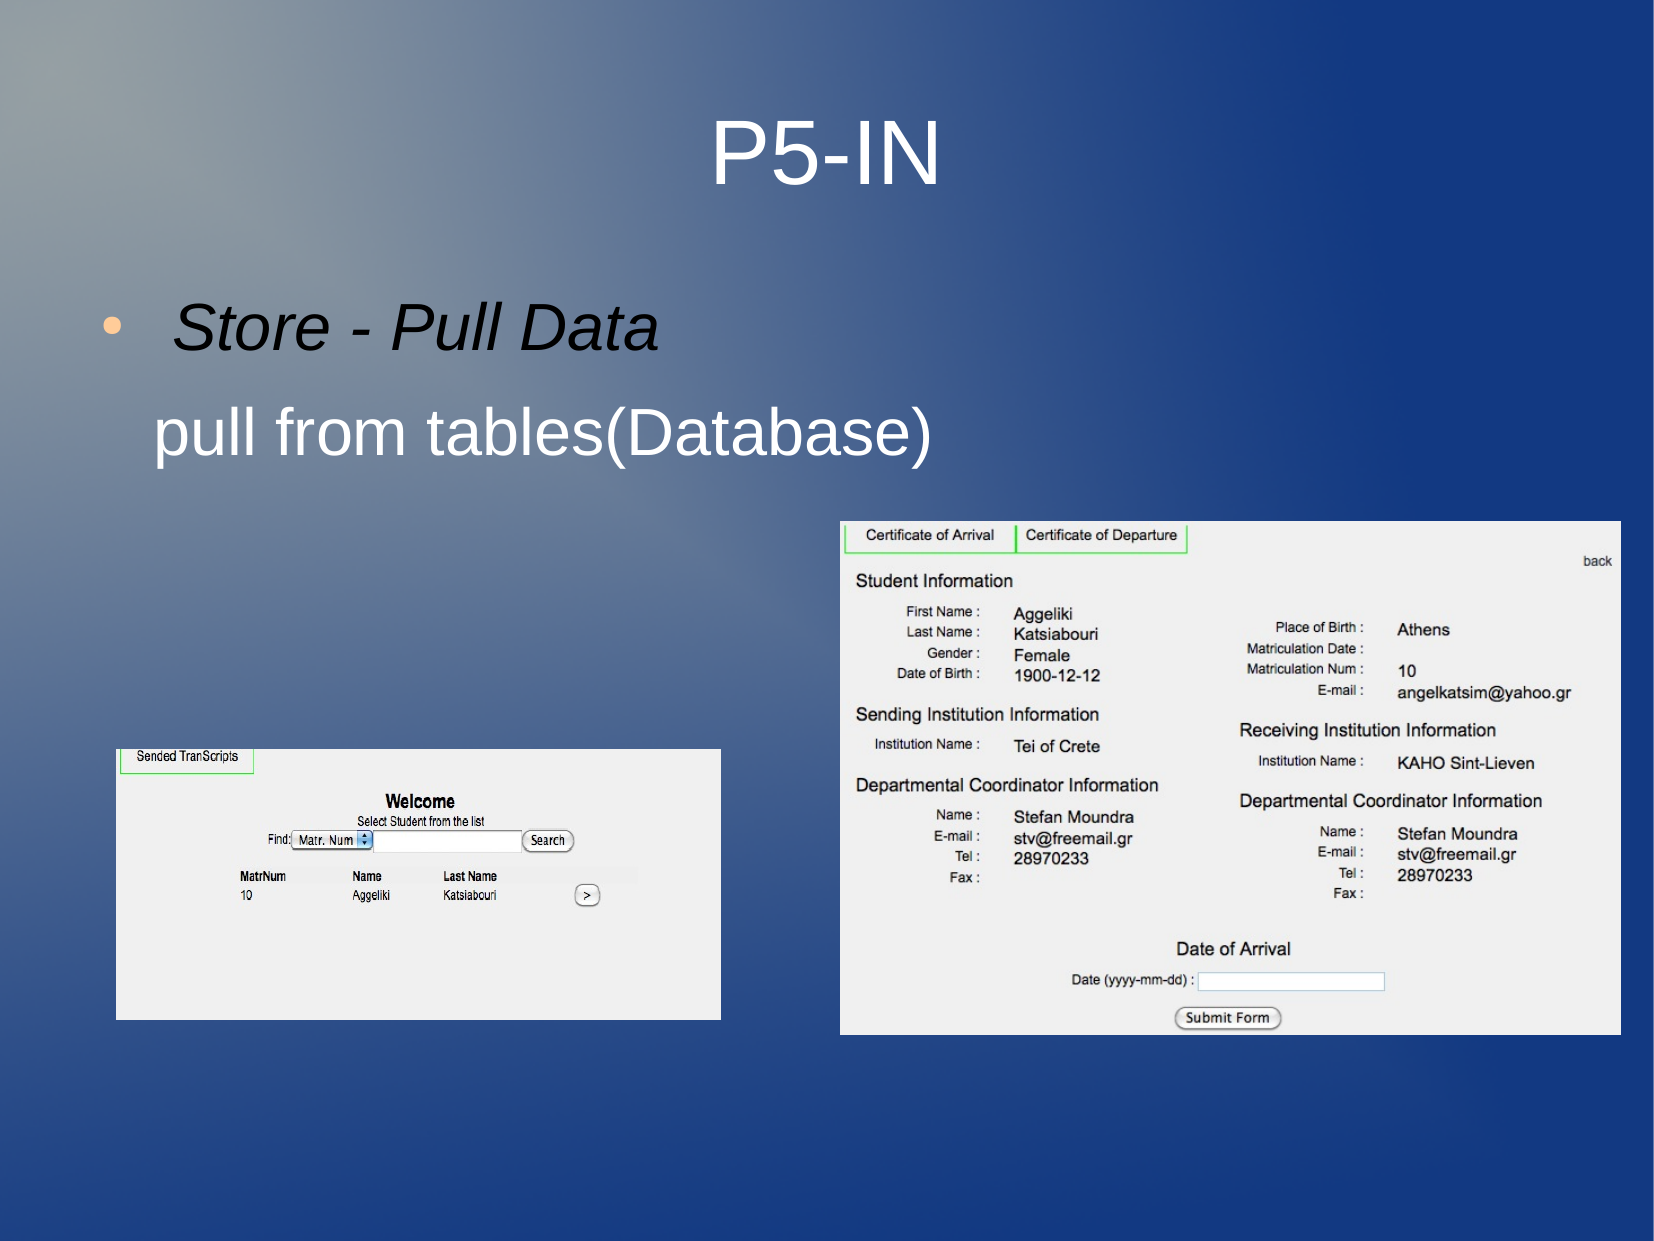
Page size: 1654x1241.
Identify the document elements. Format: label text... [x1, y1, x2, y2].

picture [0, 0, 1654, 1241]
list Store - Pull Data pull from tables(Database) [82, 290, 1571, 1109]
title P5-IN [82, 49, 1571, 257]
